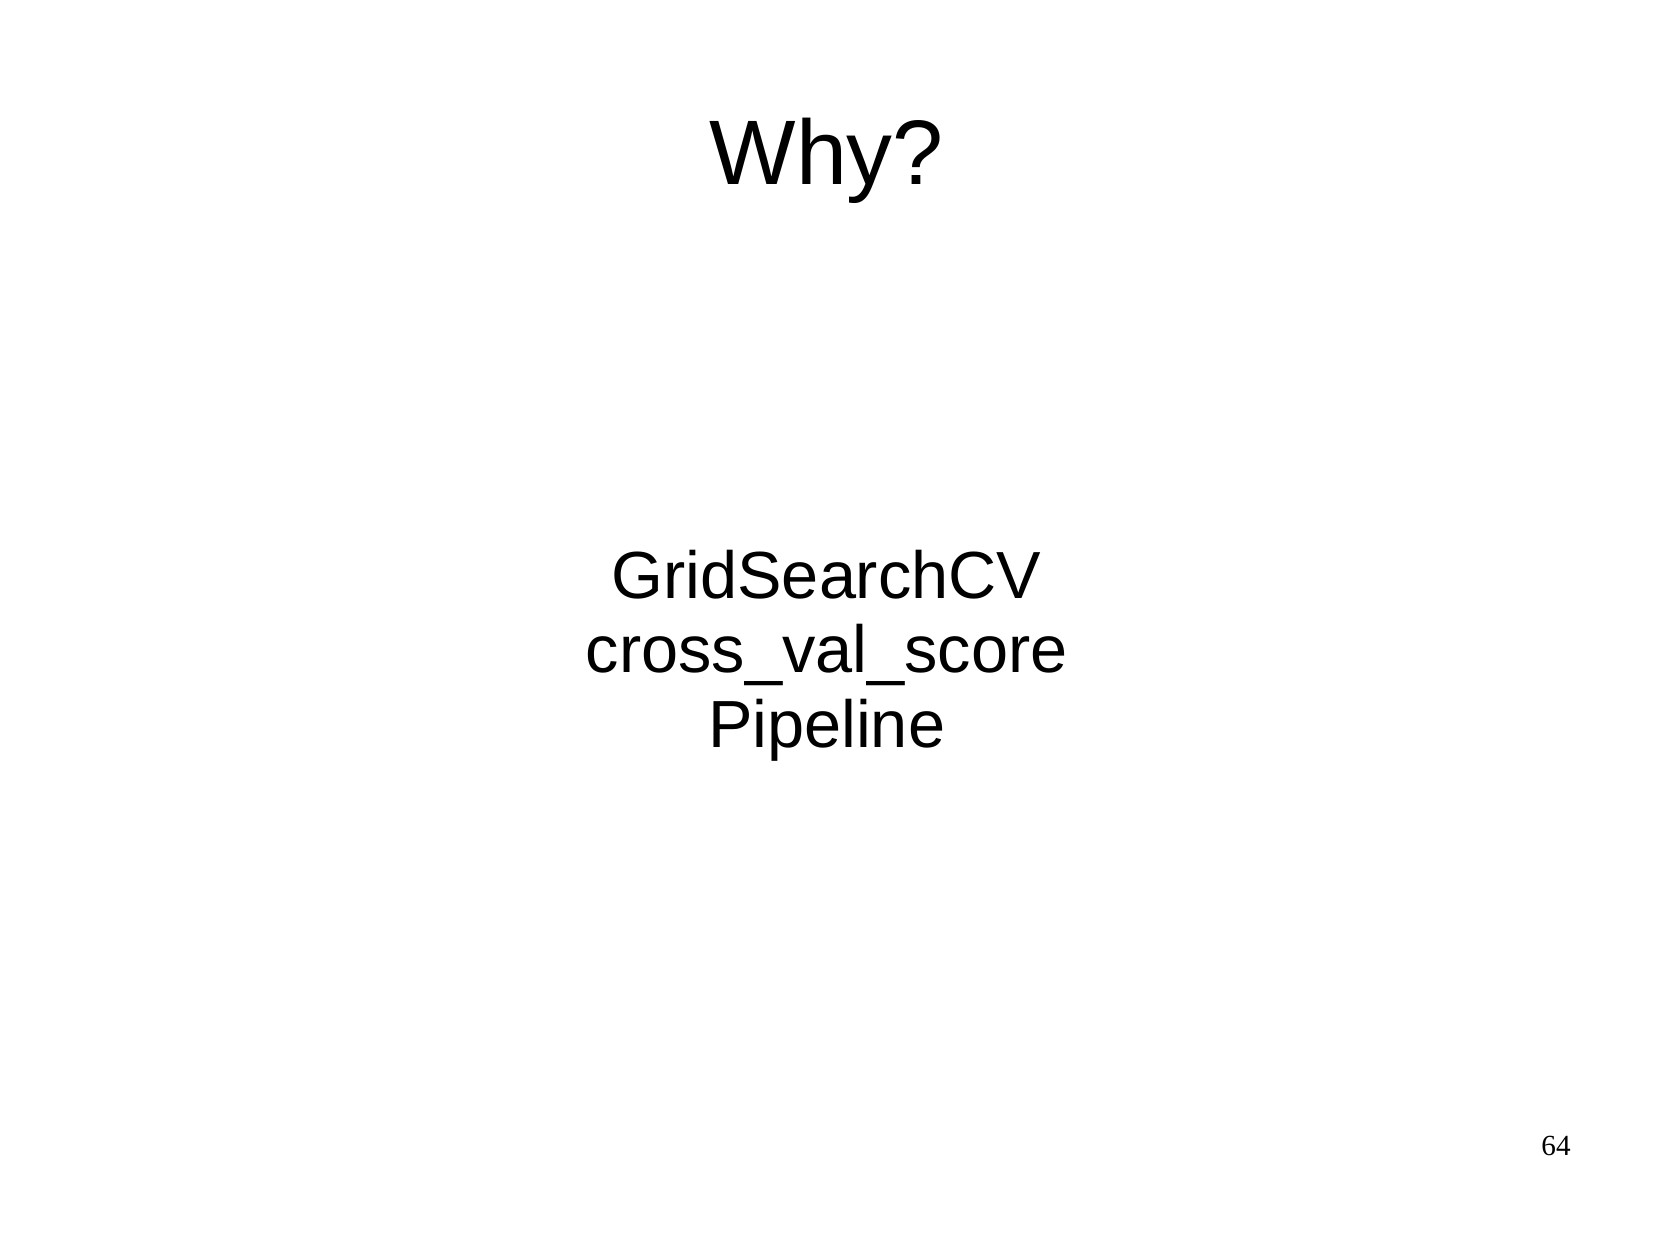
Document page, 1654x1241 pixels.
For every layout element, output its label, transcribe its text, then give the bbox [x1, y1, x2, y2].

subtitle GridSearchCV cross_val_score Pipeline [82, 290, 1571, 1010]
title Why? [82, 49, 1571, 257]
